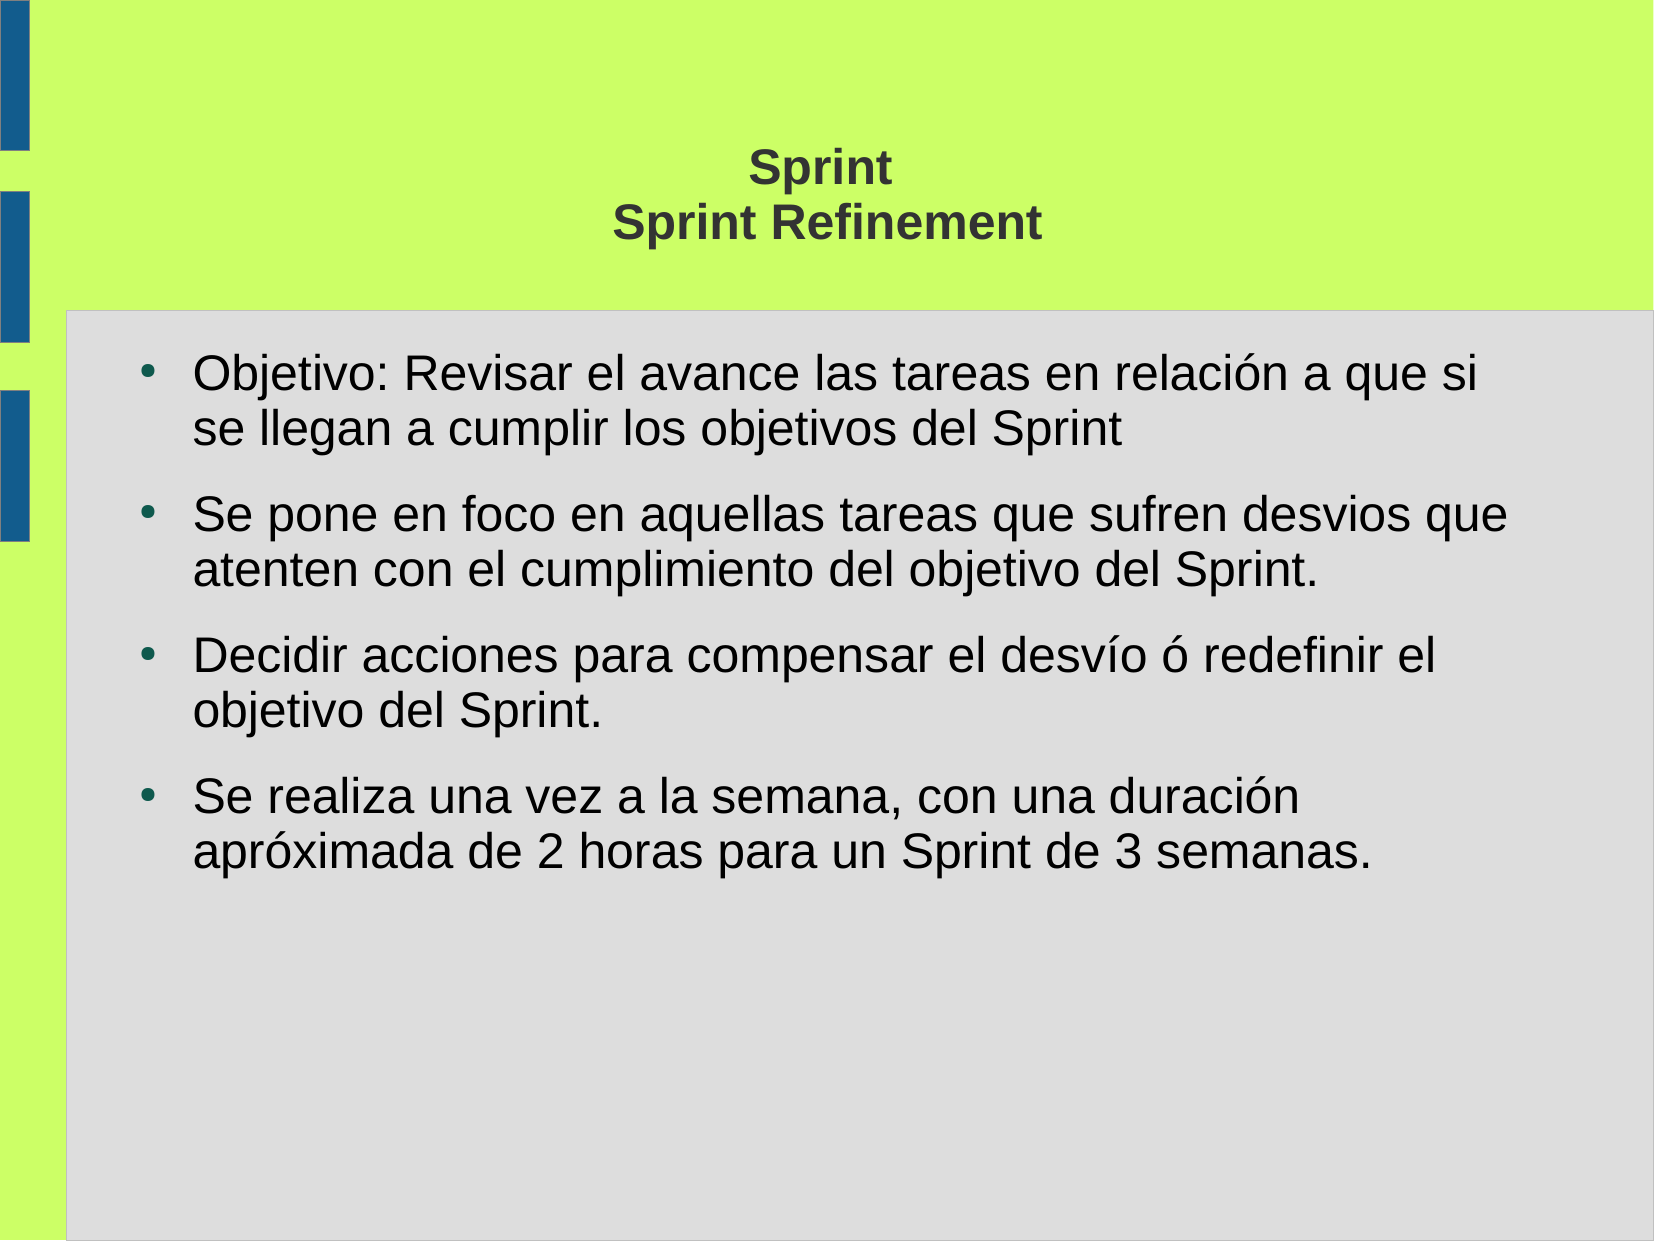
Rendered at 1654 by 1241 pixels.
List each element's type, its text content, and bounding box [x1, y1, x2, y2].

list Objetivo: Revisar el avance las tareas en relación a que si se llegan a cumplir los objetivos del Sprint Se pone en foco en aquellas tareas que sufren desvios que atenten con el cumplimiento del objetivo del Sprint. Decidir acciones para compensar el desvío ó redefinir el objetivo del Sprint. Se realiza una vez a la semana, con una duración apróximada de 2 horas para un Sprint de 3 semanas. [121, 344, 1534, 1127]
title Sprint Sprint Refinement [121, 91, 1534, 299]
